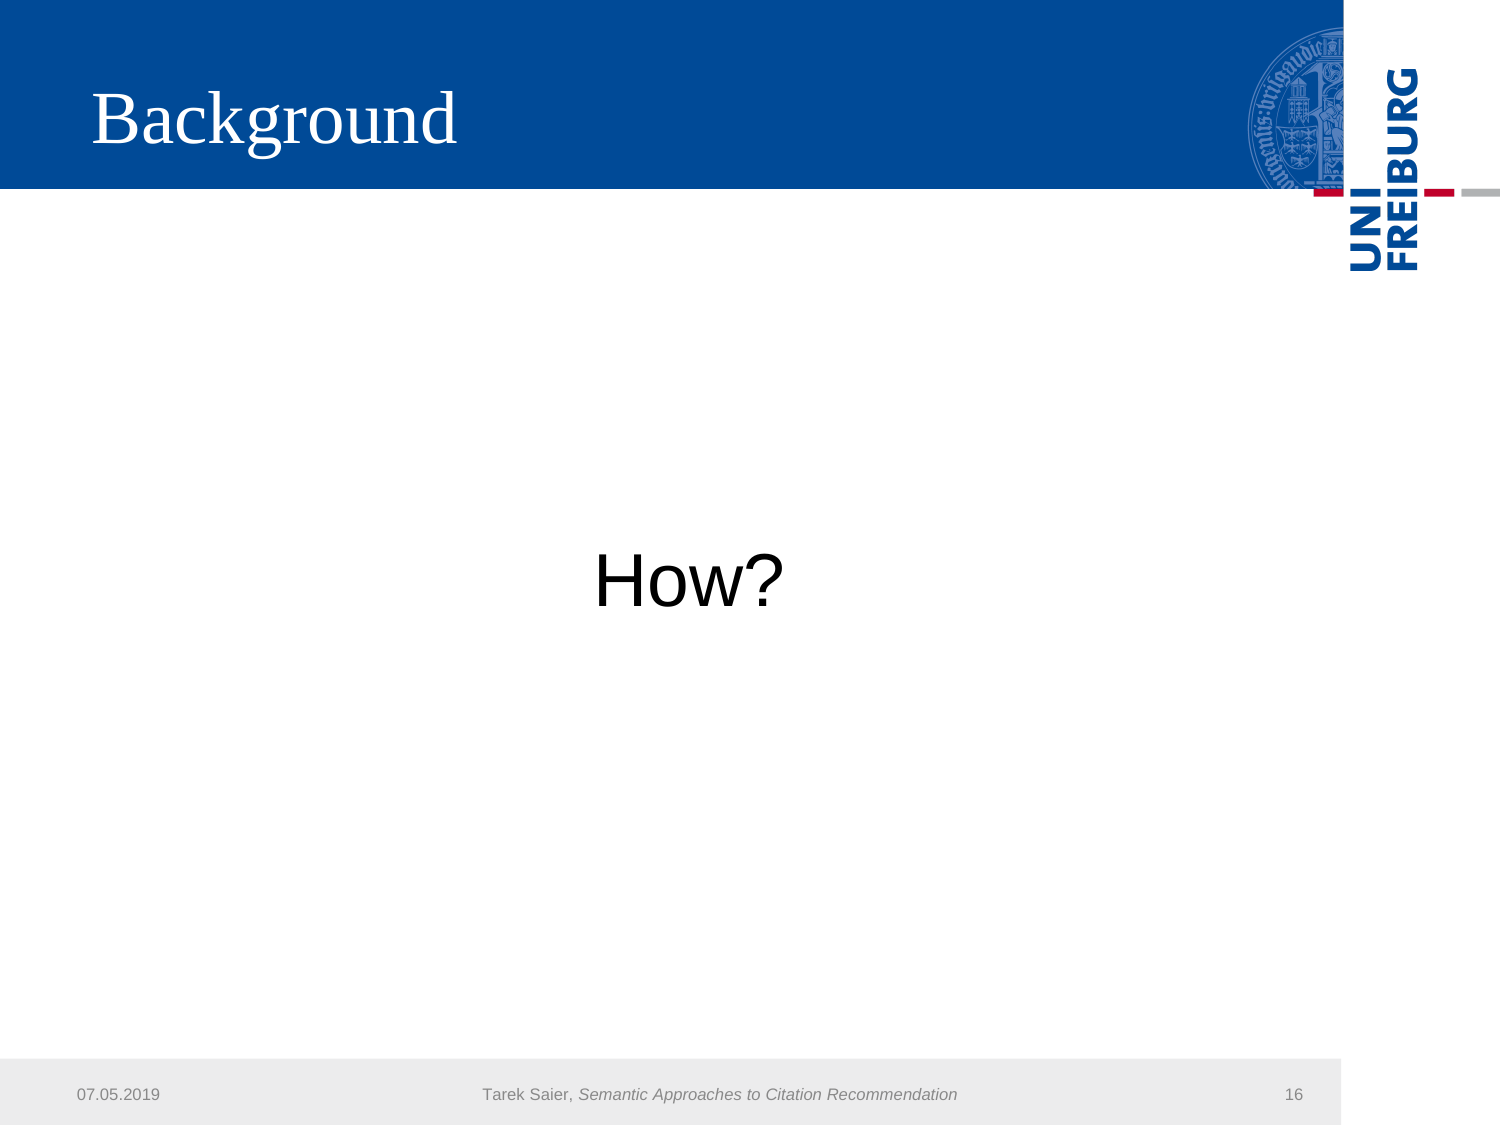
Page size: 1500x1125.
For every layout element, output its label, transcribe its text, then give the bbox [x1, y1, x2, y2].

picture [0, 0, 1500, 271]
title Background [76, 49, 1235, 178]
list How? [537, 531, 1500, 1125]
